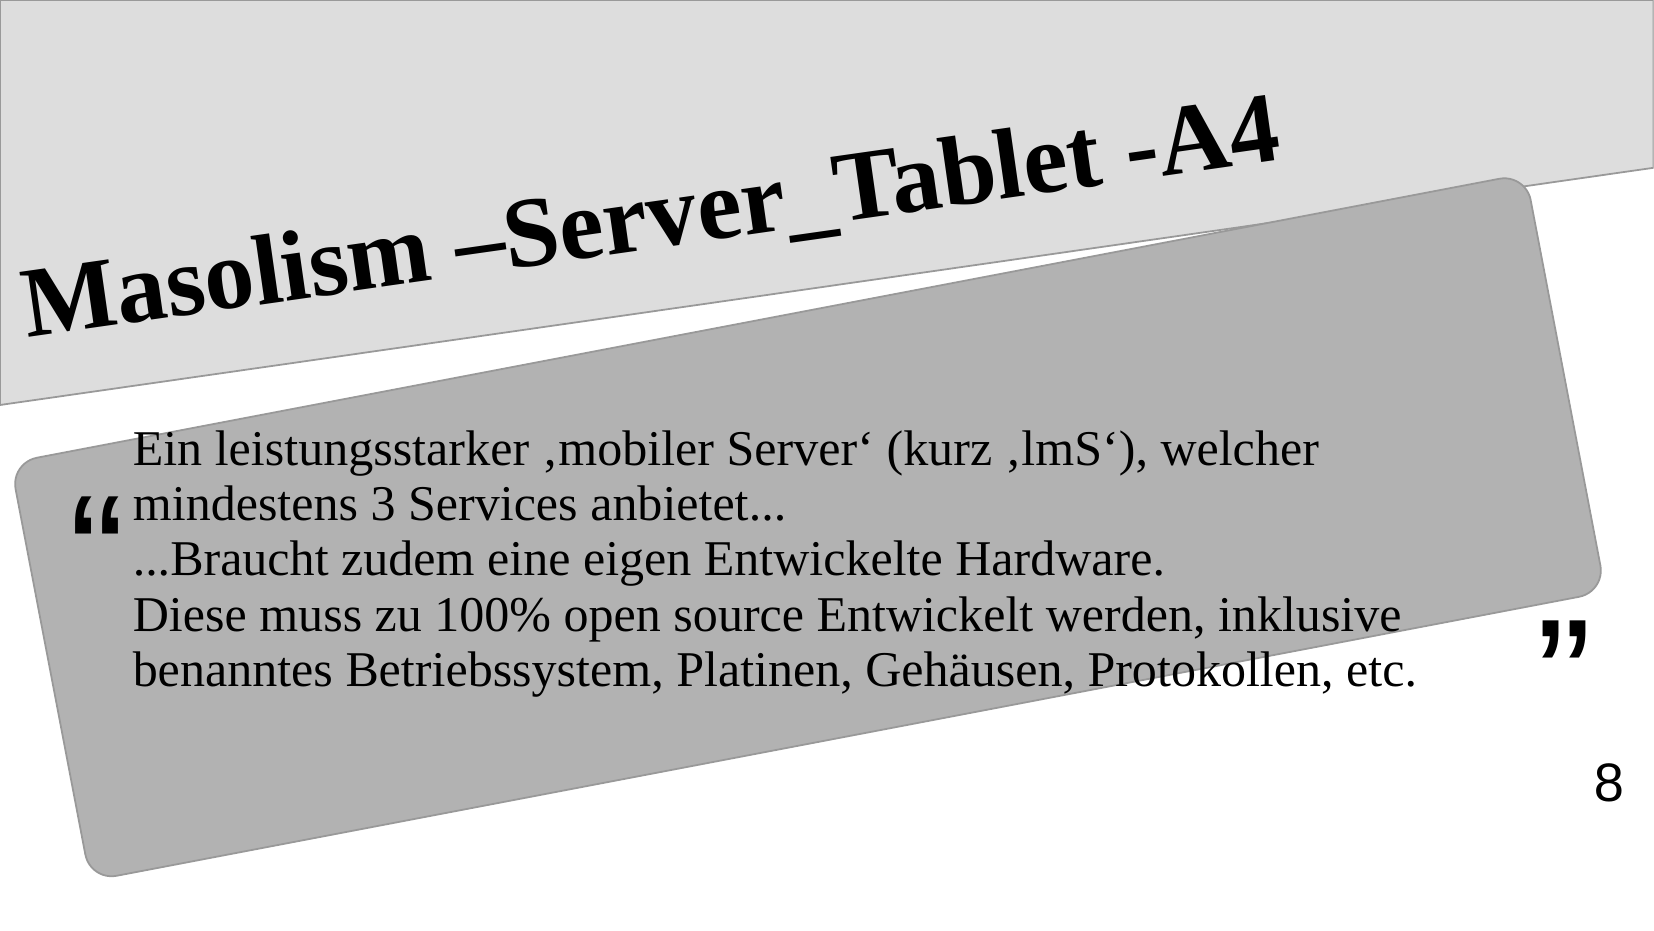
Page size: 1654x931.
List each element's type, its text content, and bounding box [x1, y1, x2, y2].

title Masolism –Server_Tablet -A4 [11, 17, 1495, 382]
text_box Ein leistungsstarker ‚mobiler Server‘ (kurz ‚lmS‘), welcher mindestens 3 Services anbietet... ...Braucht zudem eine eigen Entwickelte Hardware. Diese muss zu 100% open source Entwickelt werden, inklusive benanntes Betriebssystem, Platinen, Gehäusen, Protokollen, etc. [118, 413, 1536, 827]
